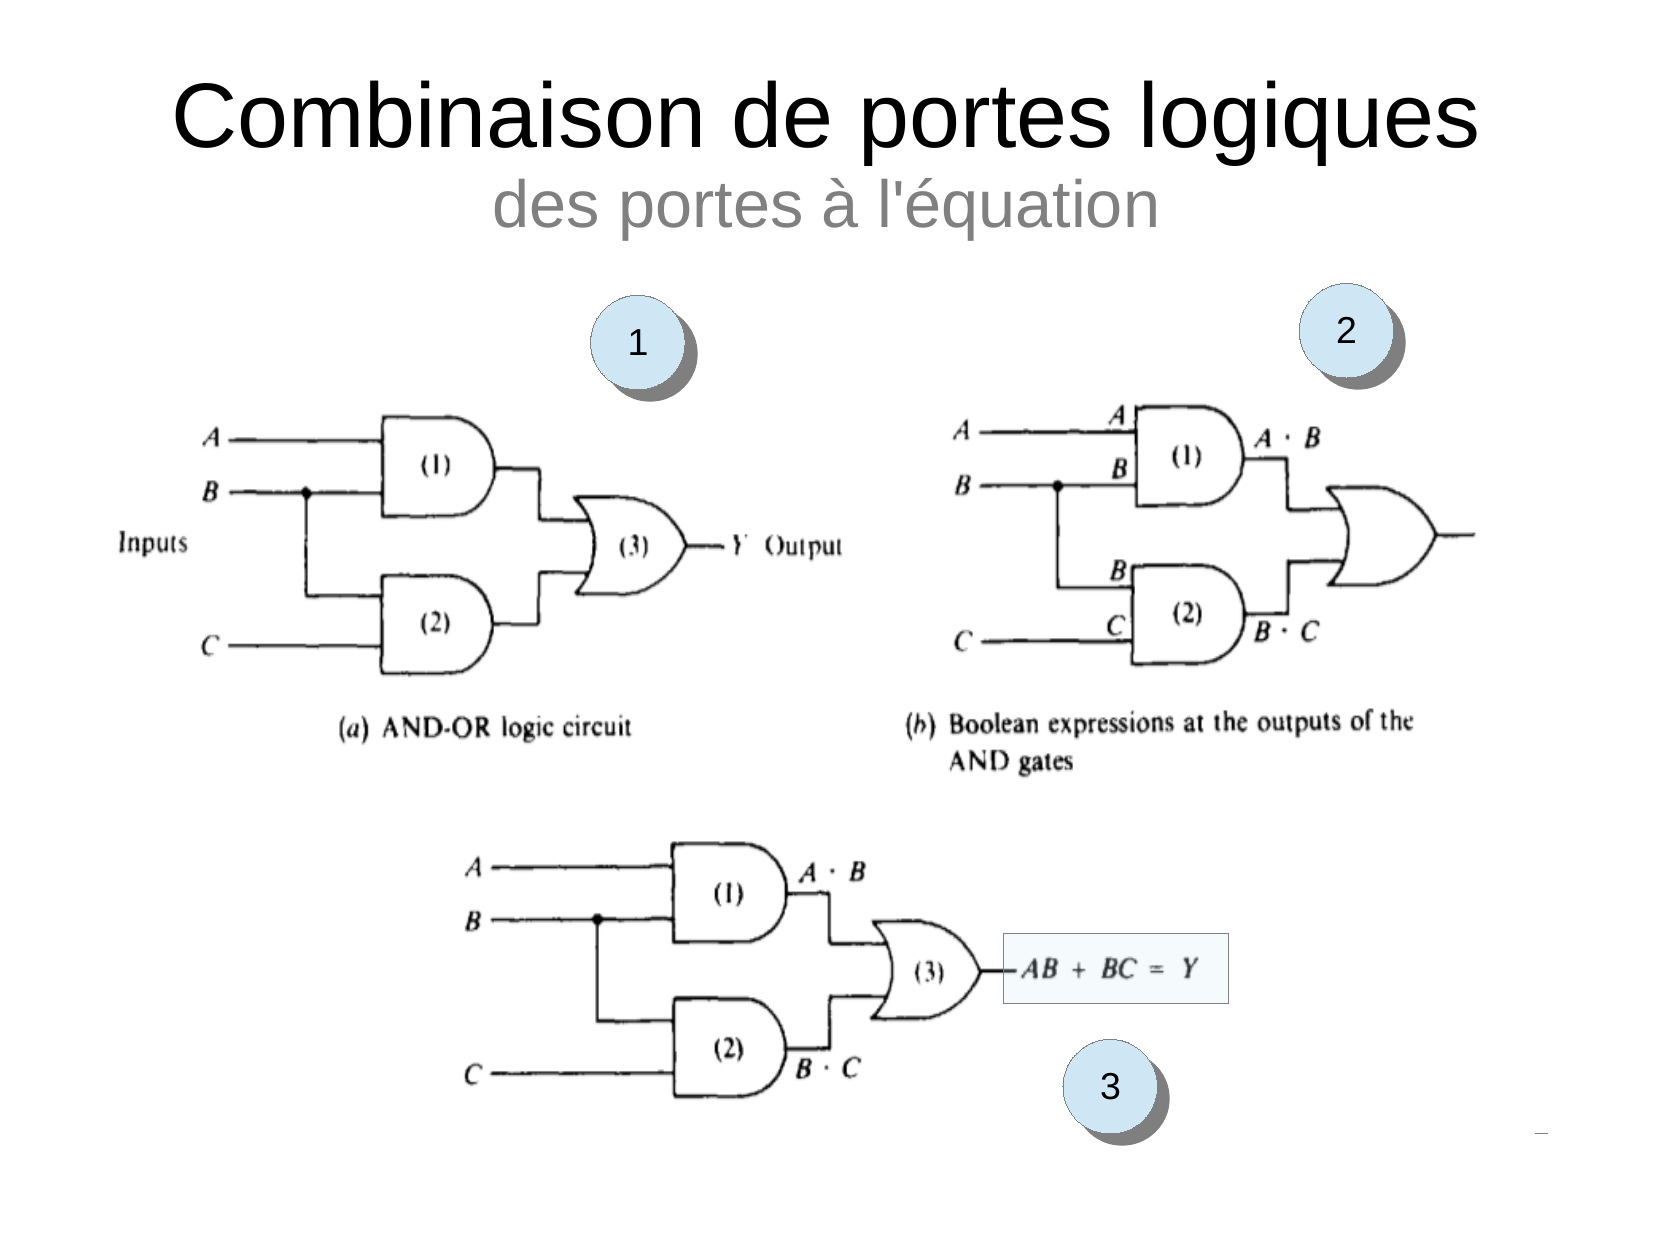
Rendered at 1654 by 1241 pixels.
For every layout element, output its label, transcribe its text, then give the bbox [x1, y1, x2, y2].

picture [82, 366, 1512, 1123]
text_box 2 [1299, 283, 1394, 379]
text_box [1003, 933, 1229, 1004]
text_box 1 [590, 295, 686, 390]
text_box 3 [1062, 1039, 1158, 1134]
title Combinaison de portes logiques des portes à l'équation [82, 49, 1571, 257]
